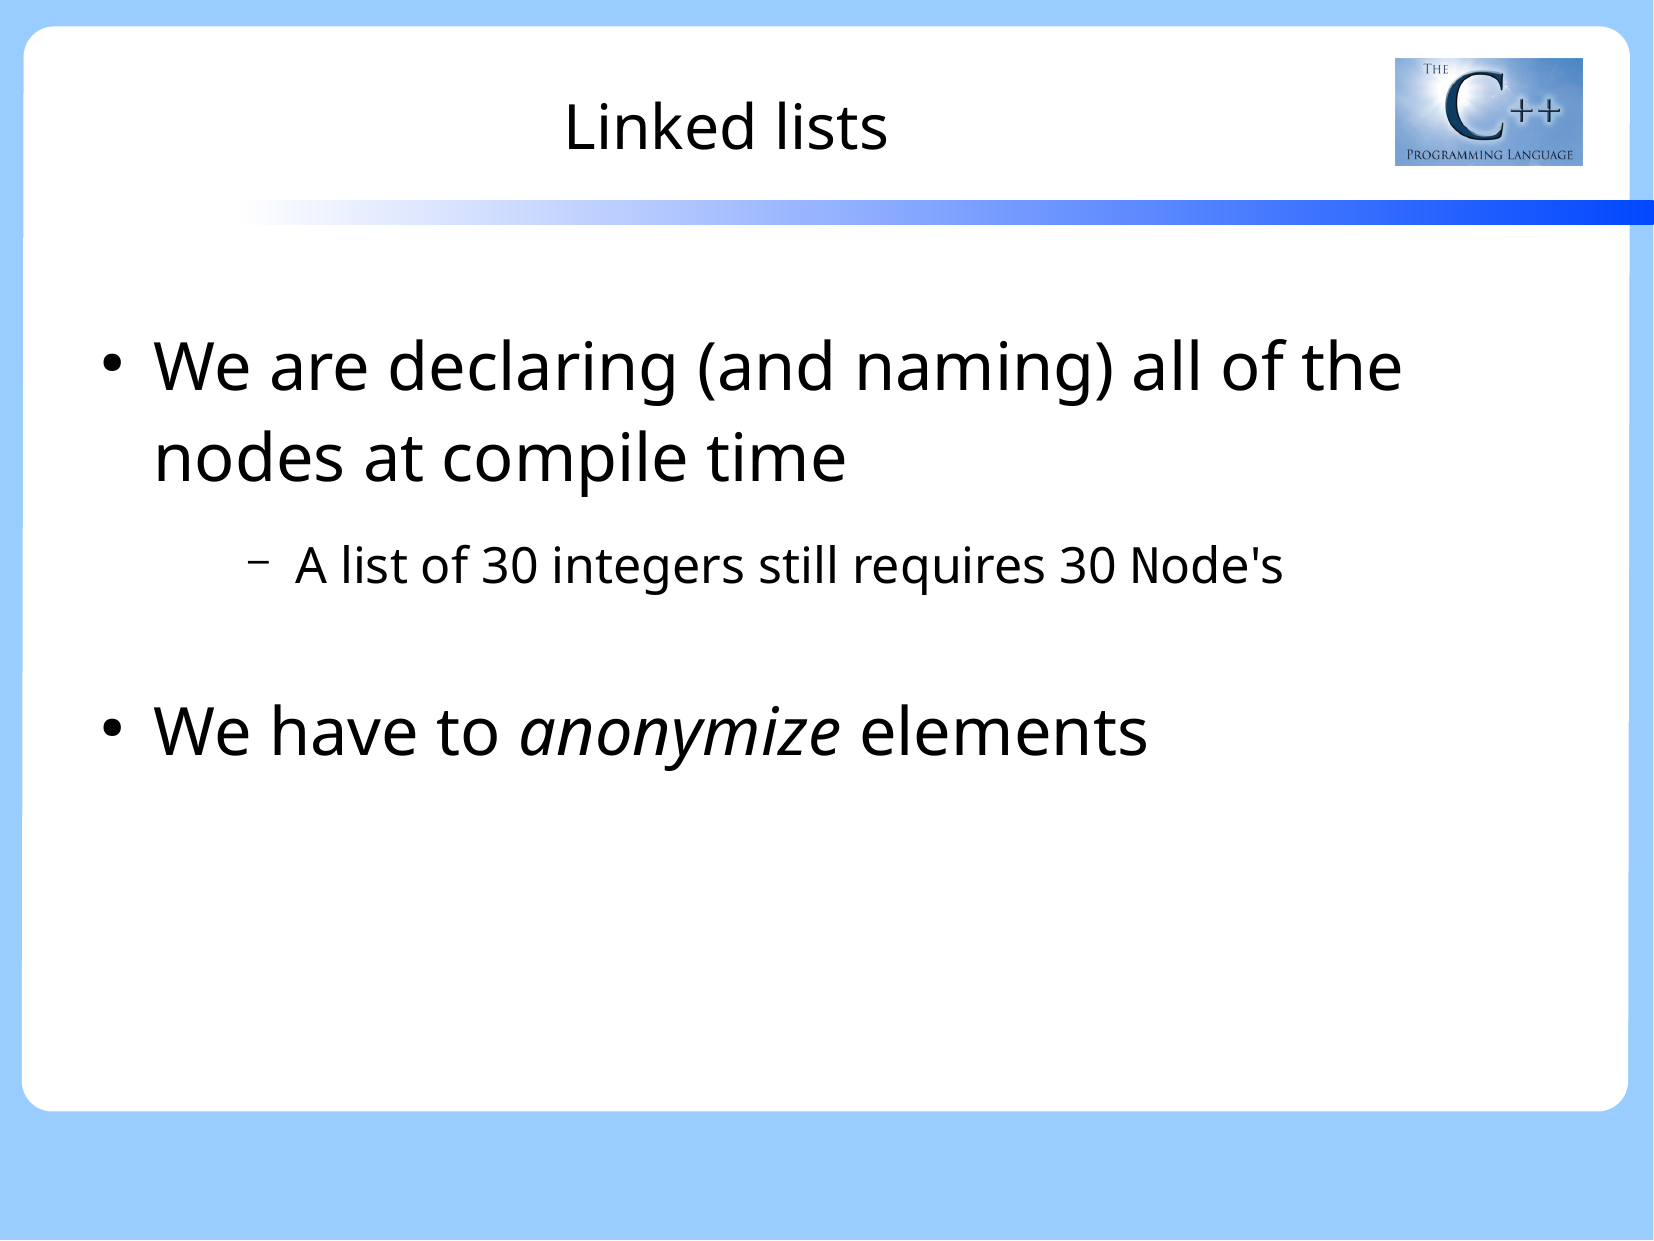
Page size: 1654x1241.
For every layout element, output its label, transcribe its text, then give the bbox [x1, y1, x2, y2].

picture [1395, 58, 1583, 166]
title Linked lists [82, 49, 1371, 201]
list We are declaring (and naming) all of the nodes at compile time A list of 30 integers still requires 30 Node's We have to anonymize elements [82, 318, 1607, 1087]
